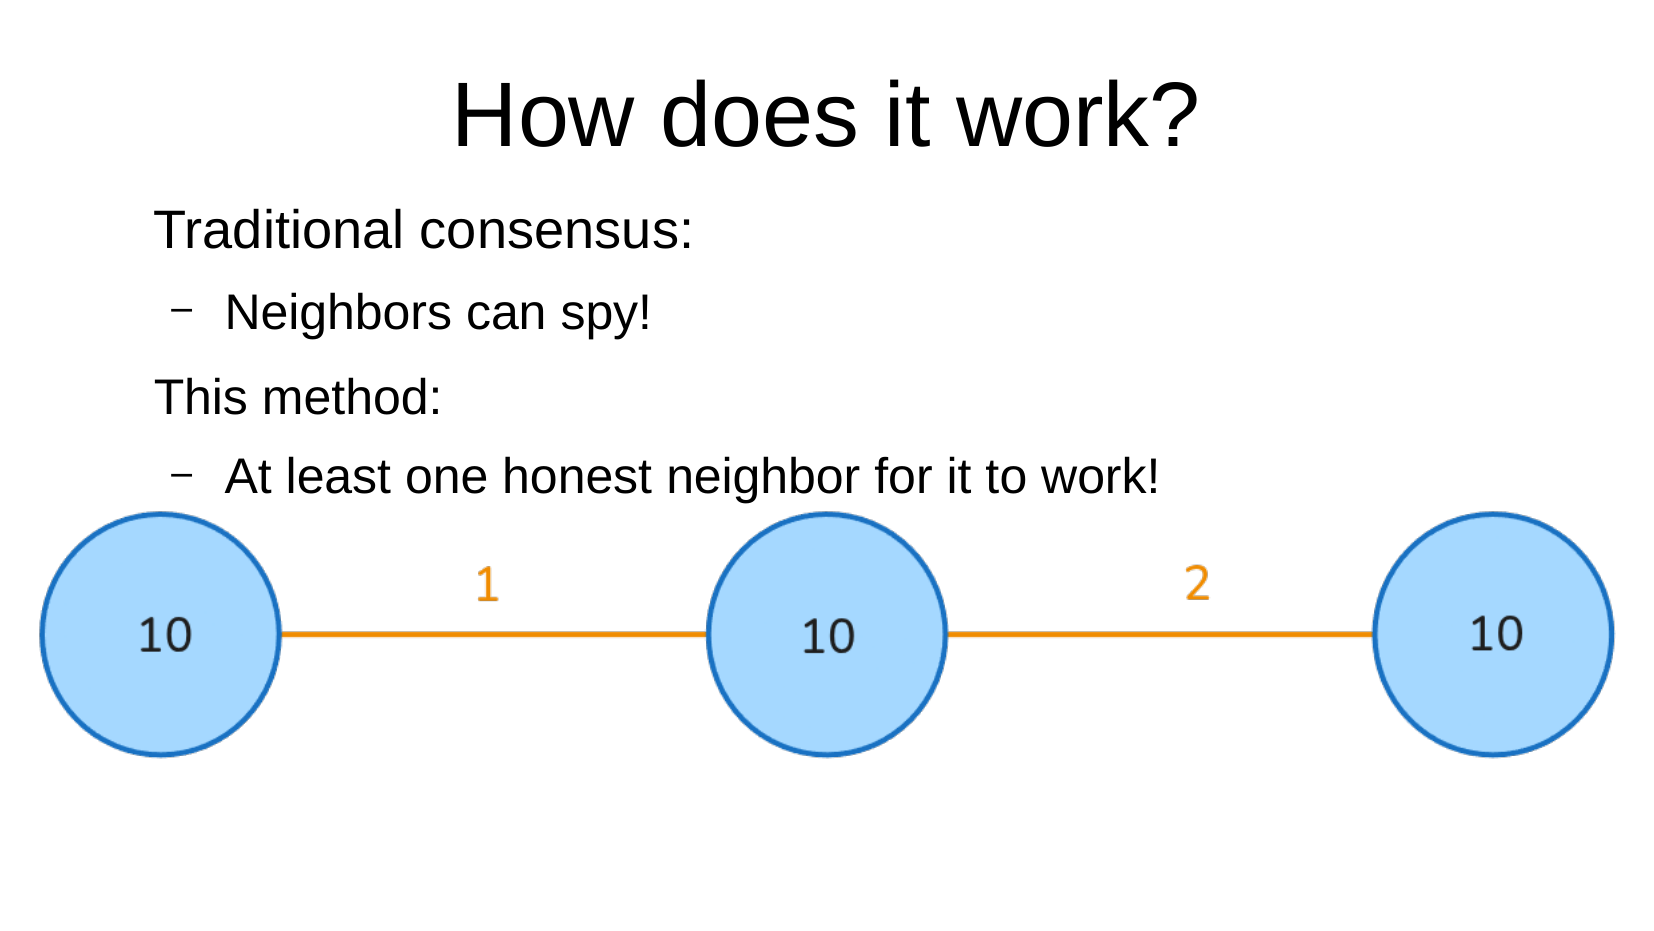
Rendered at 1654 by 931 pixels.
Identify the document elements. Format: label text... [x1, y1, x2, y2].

title How does it work? [82, 37, 1571, 193]
picture [29, 501, 1625, 768]
list Traditional consensus: Neighbors can spy! This method: At least one honest neighbor for it to work! [82, 199, 1571, 740]
